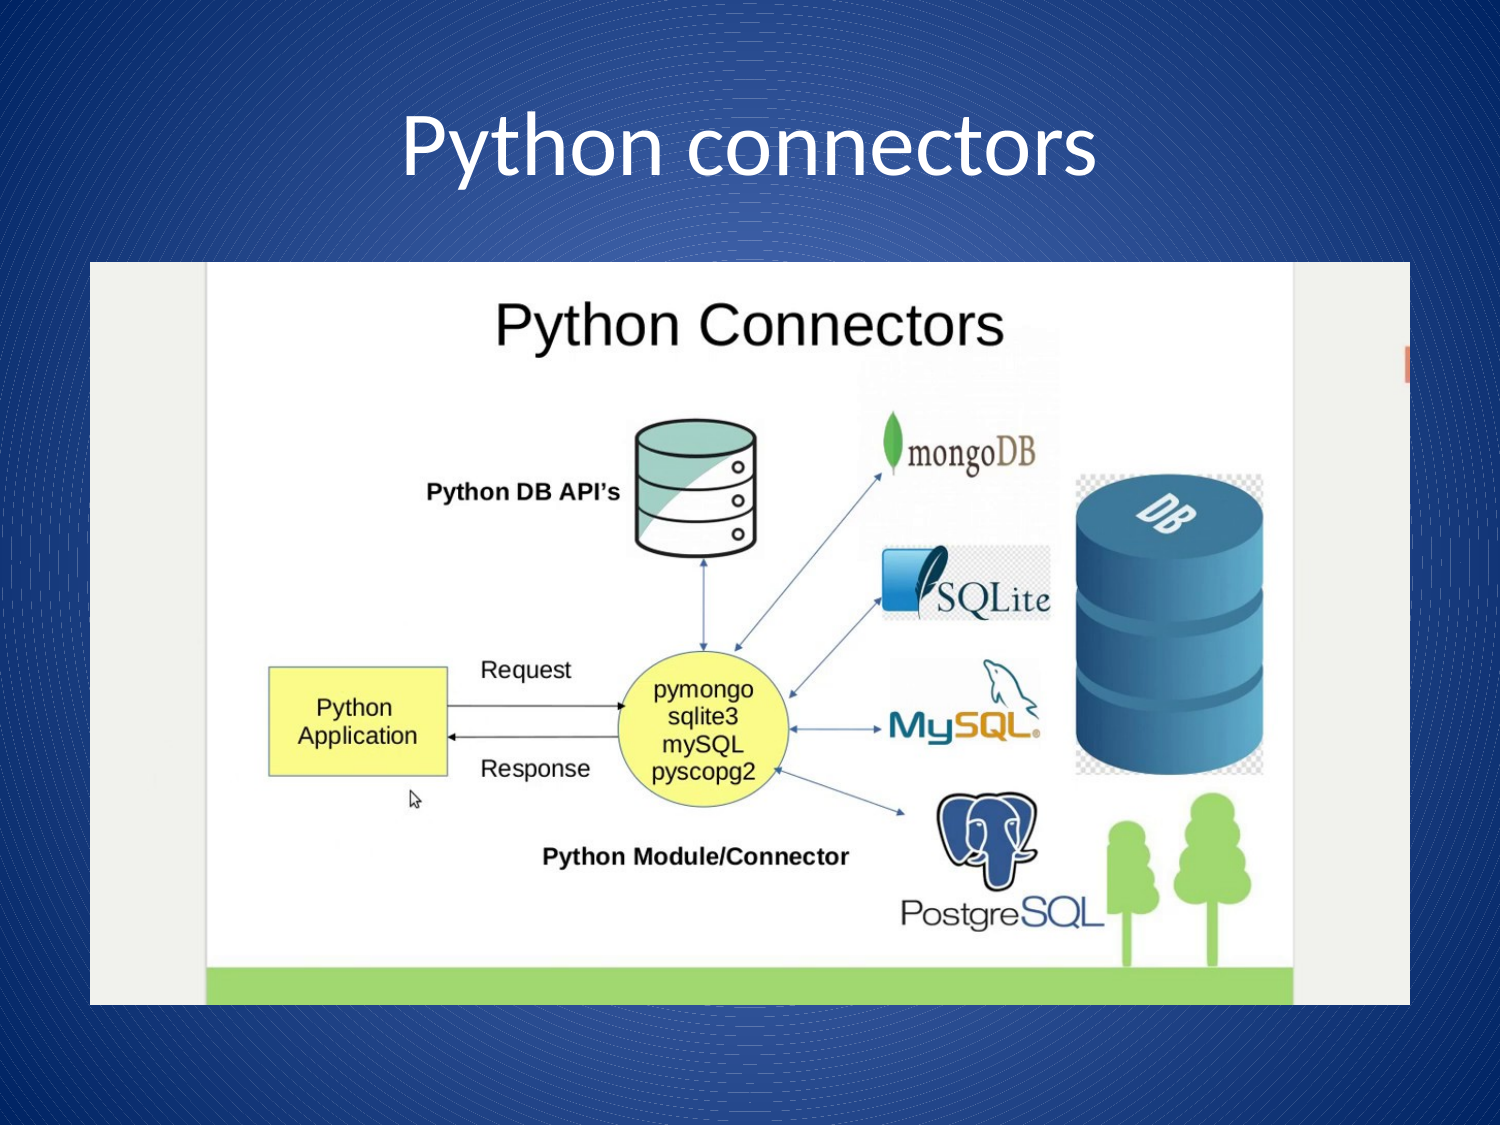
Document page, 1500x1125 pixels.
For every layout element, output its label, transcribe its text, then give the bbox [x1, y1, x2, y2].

title Python connectors [75, 45, 1426, 233]
picture [90, 262, 1410, 1005]
